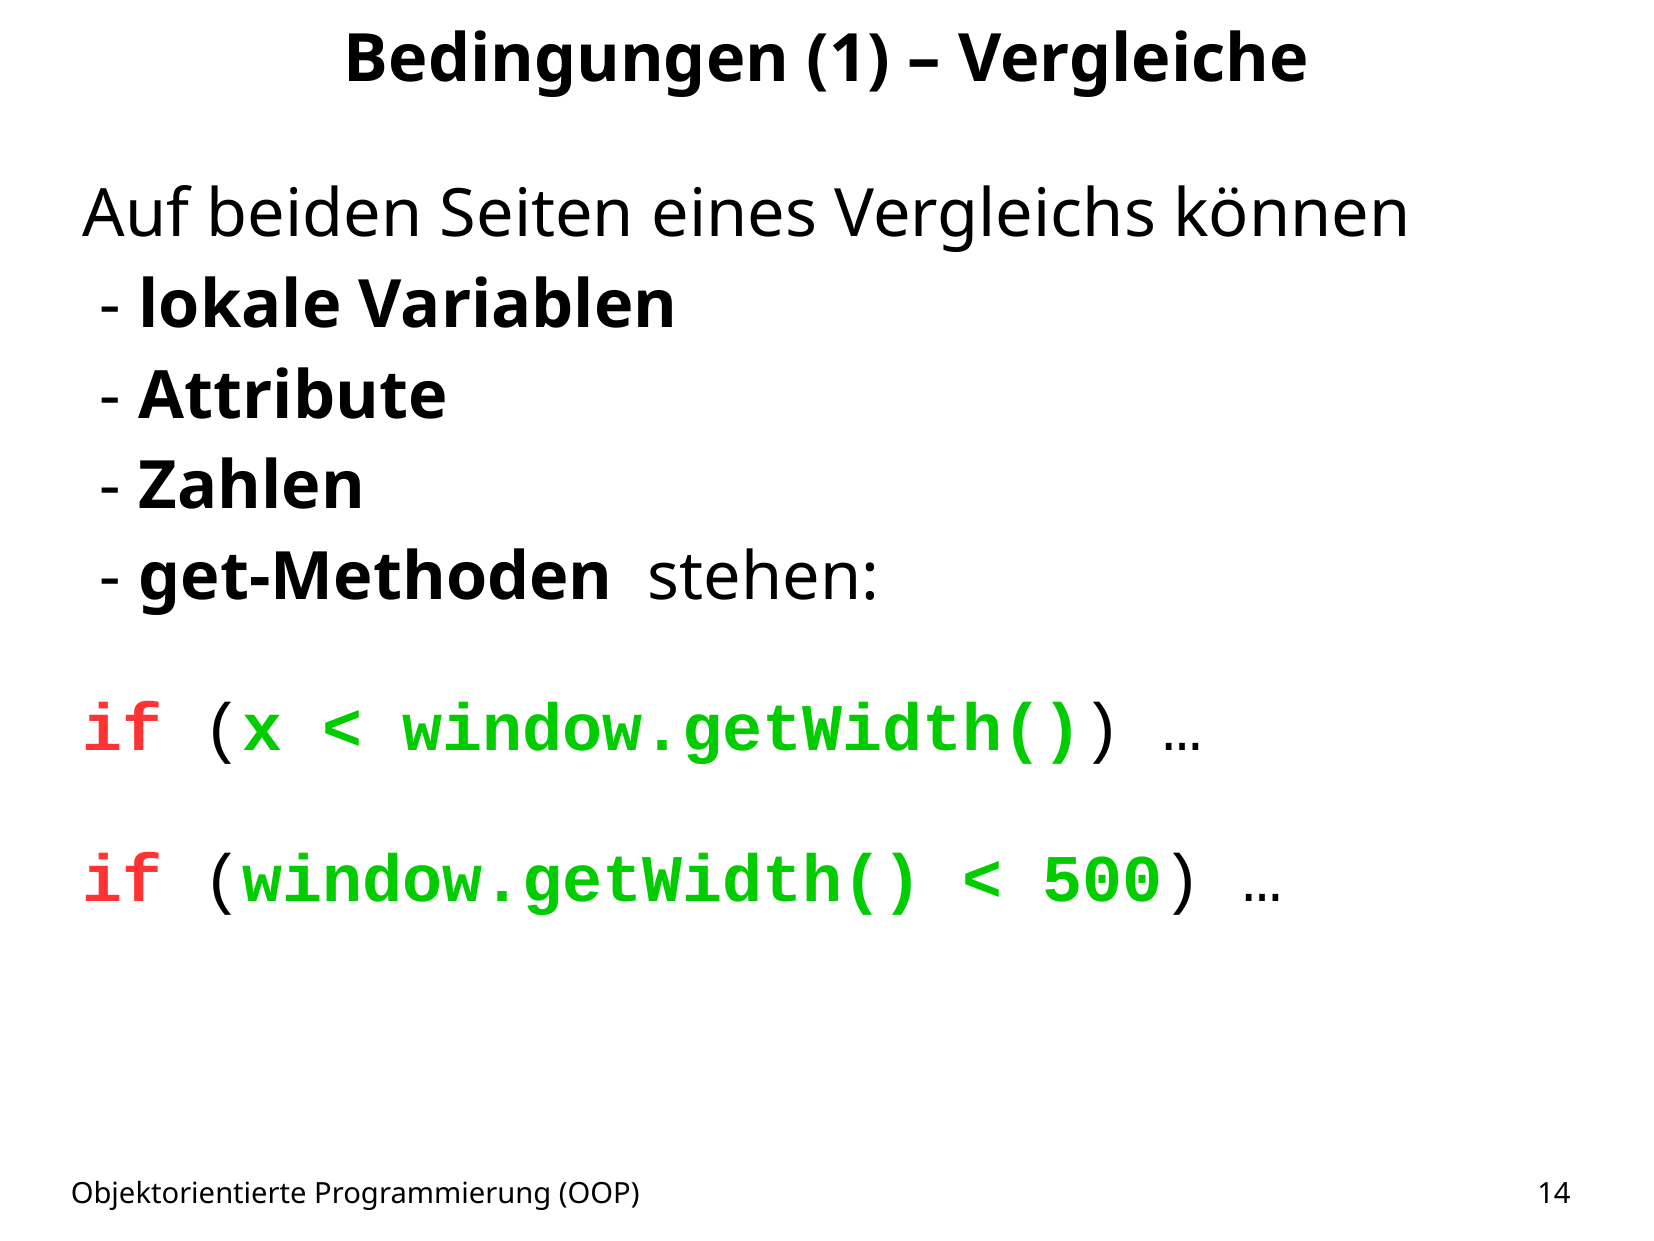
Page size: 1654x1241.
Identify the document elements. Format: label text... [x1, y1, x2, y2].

title Bedingungen (1) – Vergleiche [0, 5, 1654, 107]
list Auf beiden Seiten eines Vergleichs können - lokale Variablen - Attribute - Zahlen - get-Methoden stehen: if (x < window.getWidth()) … if (window.getWidth() < 500) … [82, 165, 1571, 1146]
